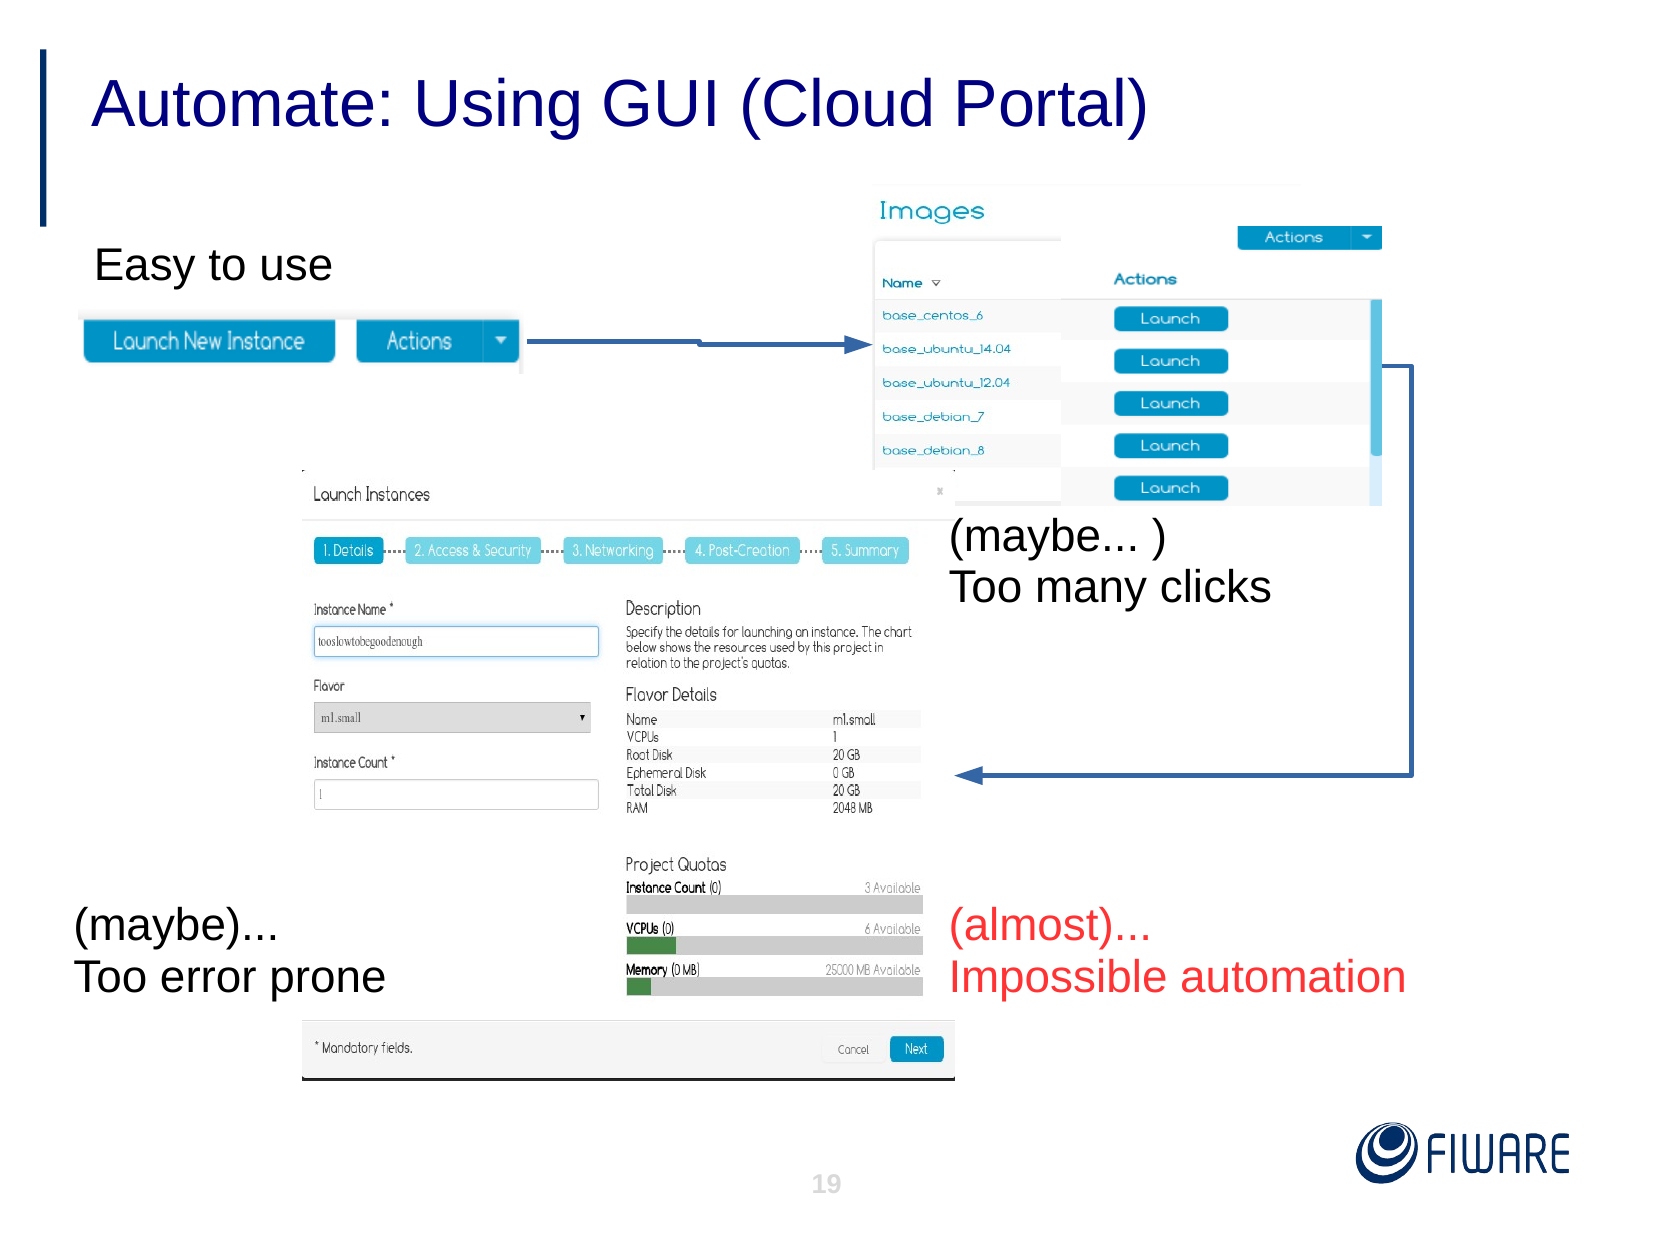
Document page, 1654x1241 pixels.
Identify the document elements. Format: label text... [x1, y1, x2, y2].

picture [1351, 1116, 1575, 1188]
slide_number <number> [733, 1149, 921, 1216]
picture [1312, 235, 1322, 242]
text_box (almost)... Impossible automation [933, 892, 1504, 1038]
picture [906, 1044, 926, 1054]
picture [302, 184, 1382, 1081]
picture [78, 313, 527, 374]
title Automate: Using GUI (Cloud Portal) [76, 51, 1408, 222]
text_box Easy to use [78, 231, 588, 313]
text_box (maybe)... Too error prone [58, 891, 568, 1038]
picture [1303, 235, 1311, 241]
text_box (maybe... ) Too many clicks [933, 502, 1443, 649]
